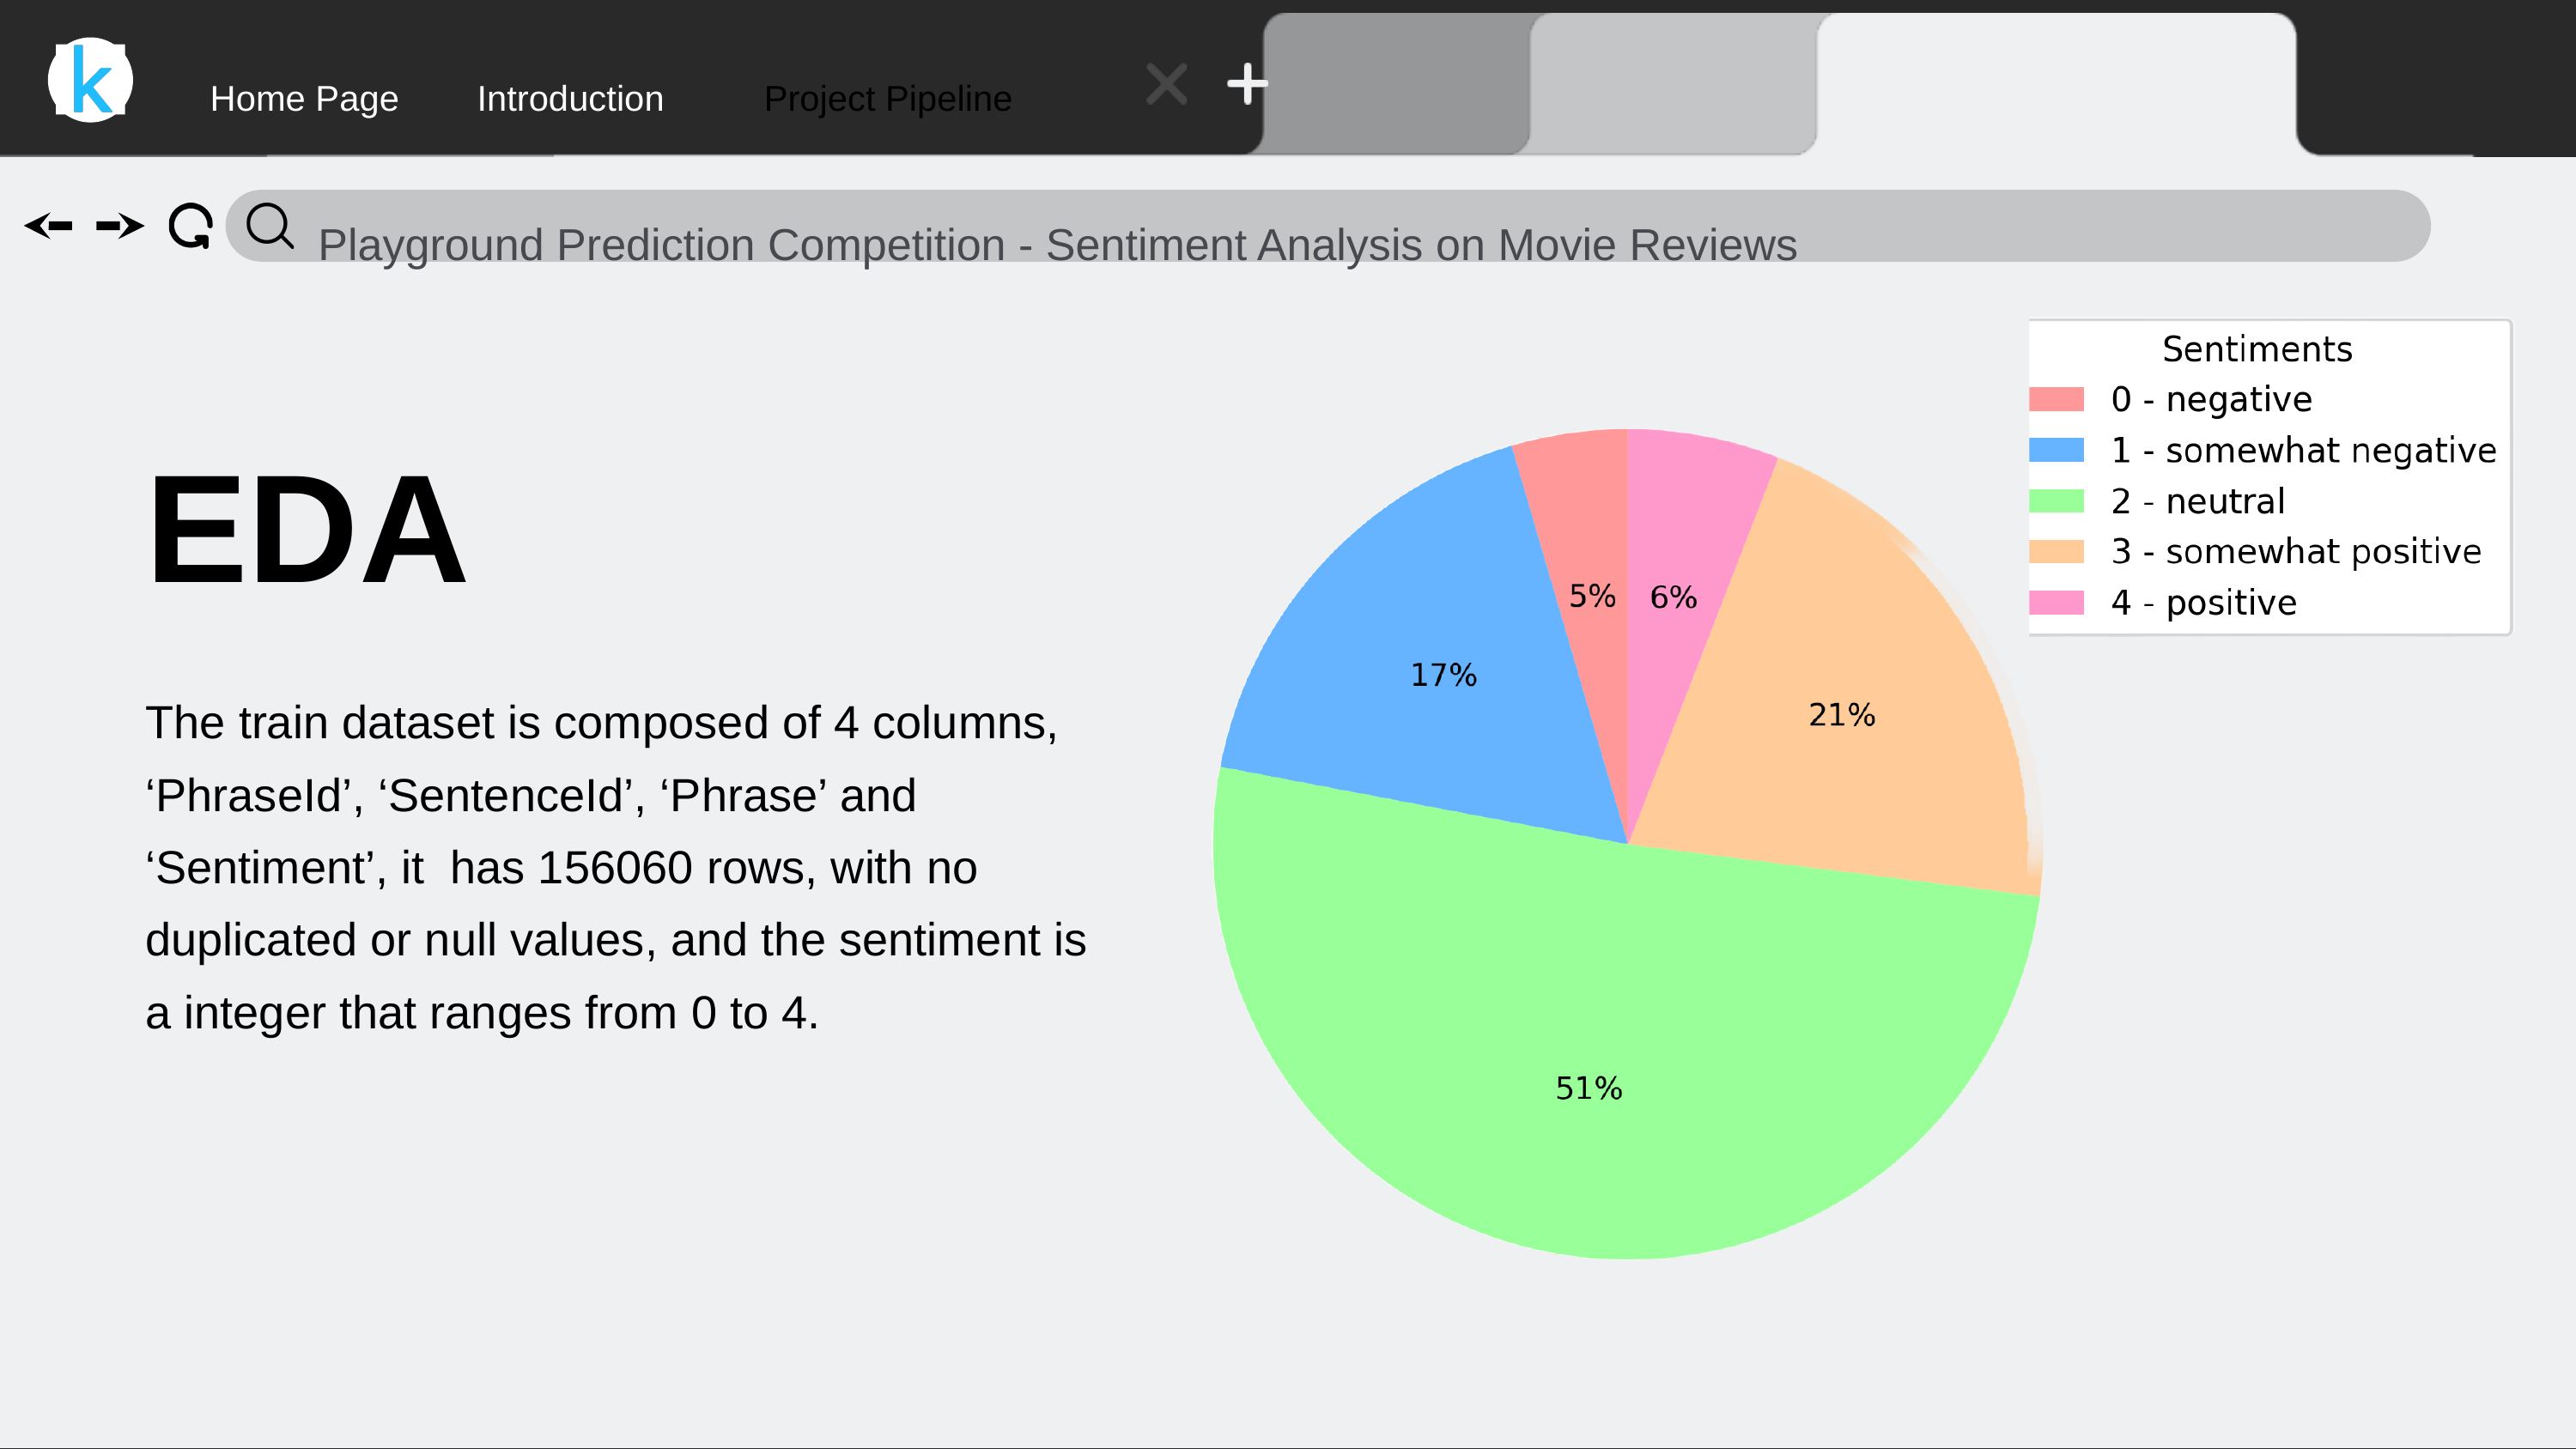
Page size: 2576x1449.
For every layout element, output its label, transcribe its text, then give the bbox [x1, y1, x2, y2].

text_box The train dataset is composed of 4 columns, ‘PhraseId’, ‘SentenceId’, ‘Phrase’ and ‘Sentiment’, it has 156060 rows, with no duplicated or null values, and the sentiment is a integer that ranges from 0 to 4. [145, 676, 920, 1111]
text_box Home Page [210, 58, 266, 118]
picture [920, 262, 2576, 1325]
text_box Project Pipeline [763, 58, 1147, 118]
text_box EDA [145, 391, 920, 614]
picture [56, 41, 131, 116]
text_box Playground Prediction Competition - Sentiment Analysis on Movie Reviews [318, 194, 2461, 391]
text_box [0, 13, 2576, 1448]
text_box Introduction [477, 58, 554, 118]
